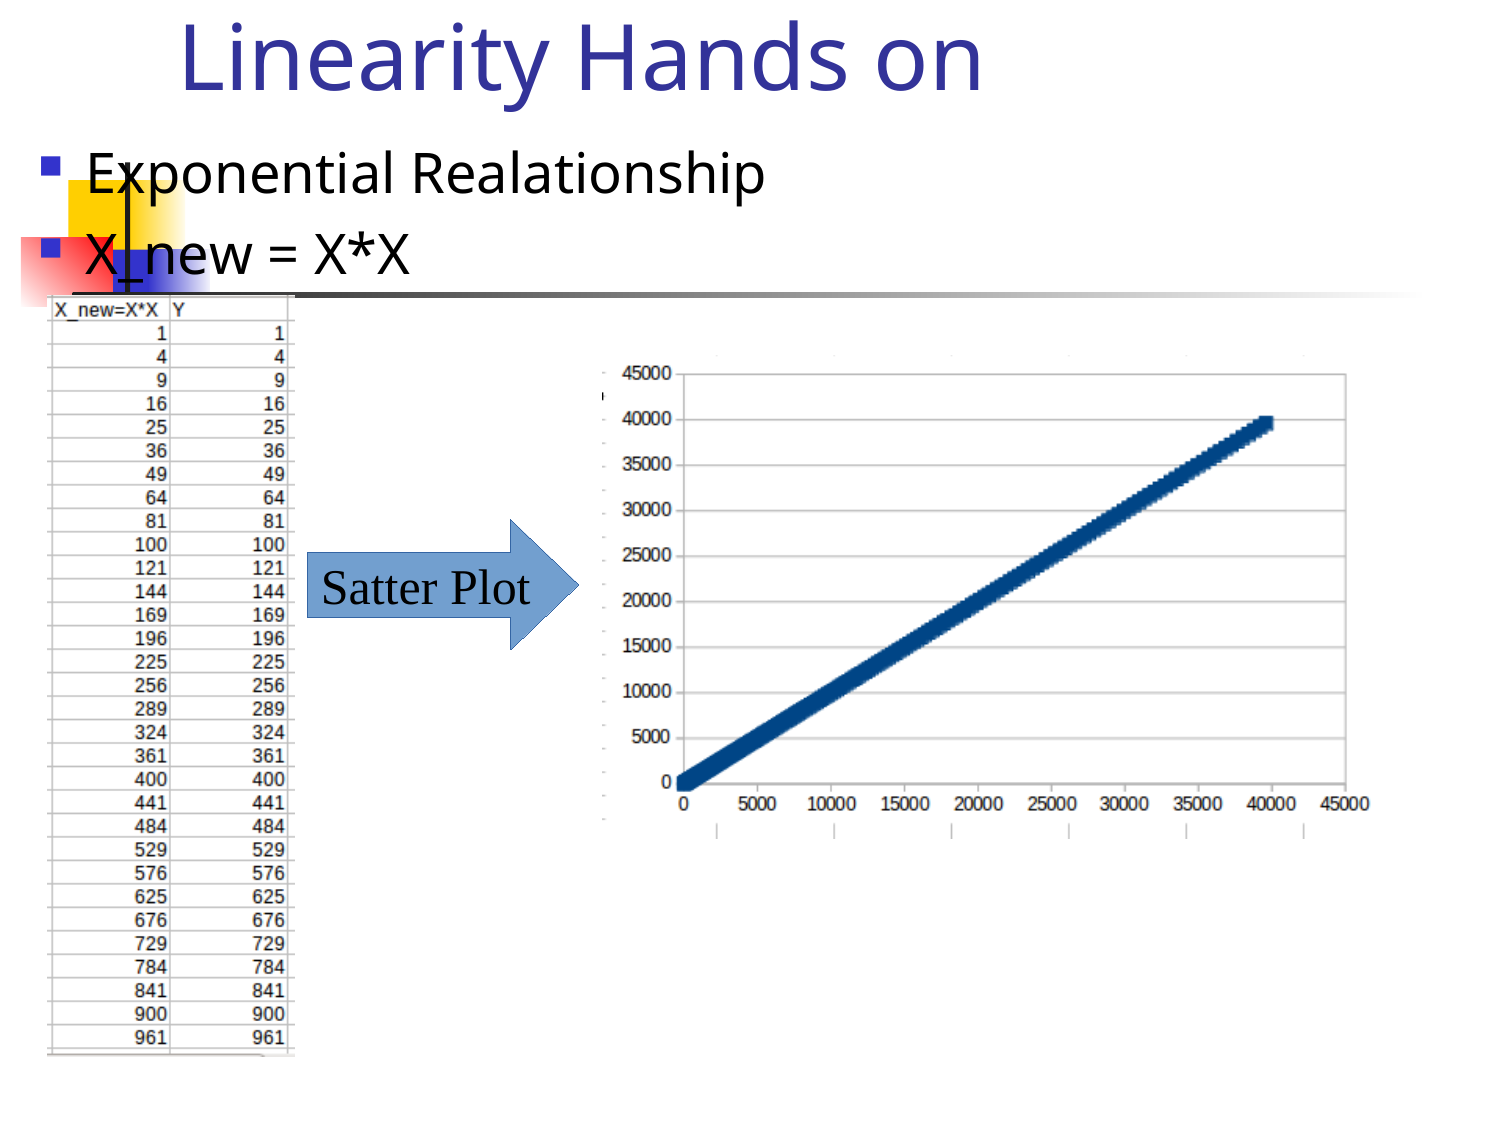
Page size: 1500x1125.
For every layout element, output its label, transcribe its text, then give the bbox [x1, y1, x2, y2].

title Linearity Hands on [162, 0, 1441, 117]
picture [47, 295, 295, 1057]
text_box Satter Plot [307, 519, 579, 650]
picture [602, 355, 1383, 839]
list Exponential Realationship X_new = X*X [23, 129, 1489, 296]
